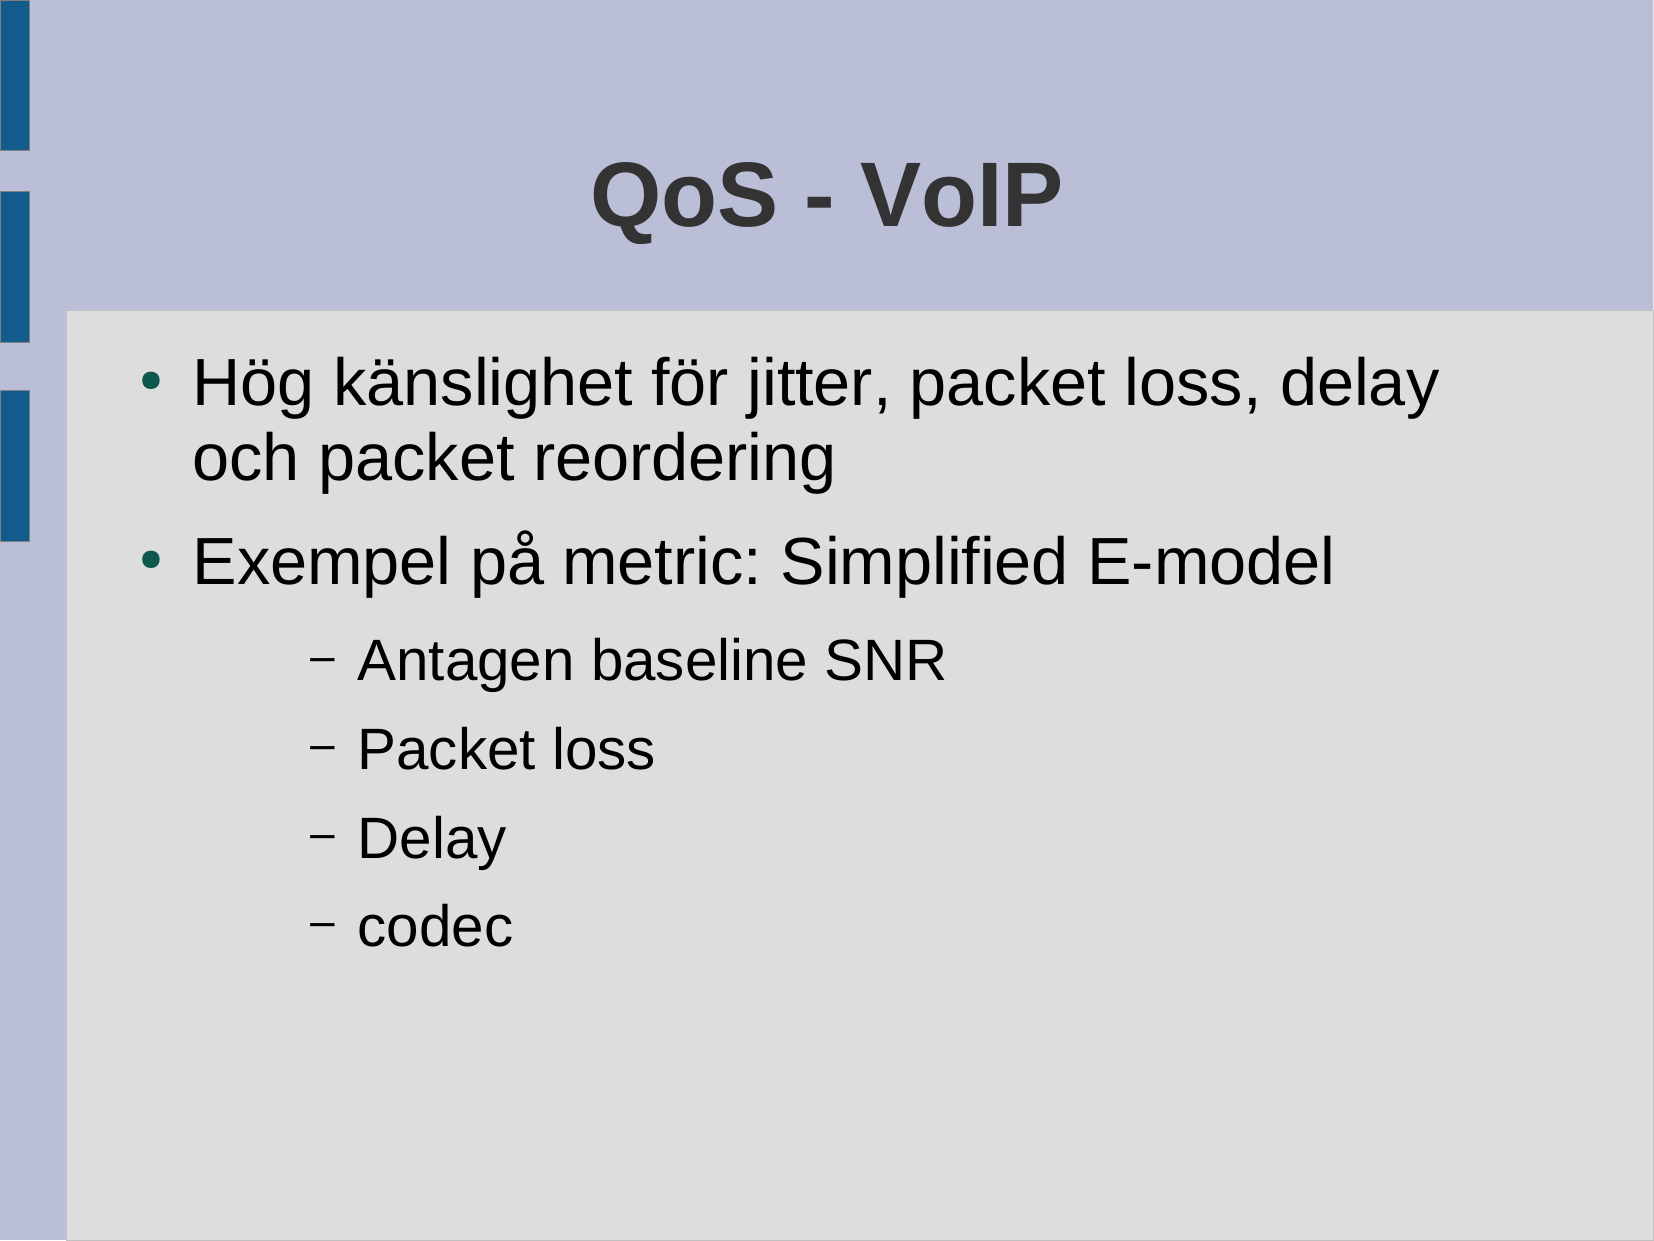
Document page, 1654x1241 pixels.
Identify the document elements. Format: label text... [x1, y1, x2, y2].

title QoS - VoIP [121, 91, 1534, 299]
list Hög känslighet för jitter, packet loss, delay och packet reordering Exempel på metric: Simplified E-model Antagen baseline SNR Packet loss Delay codec [121, 344, 1534, 1161]
